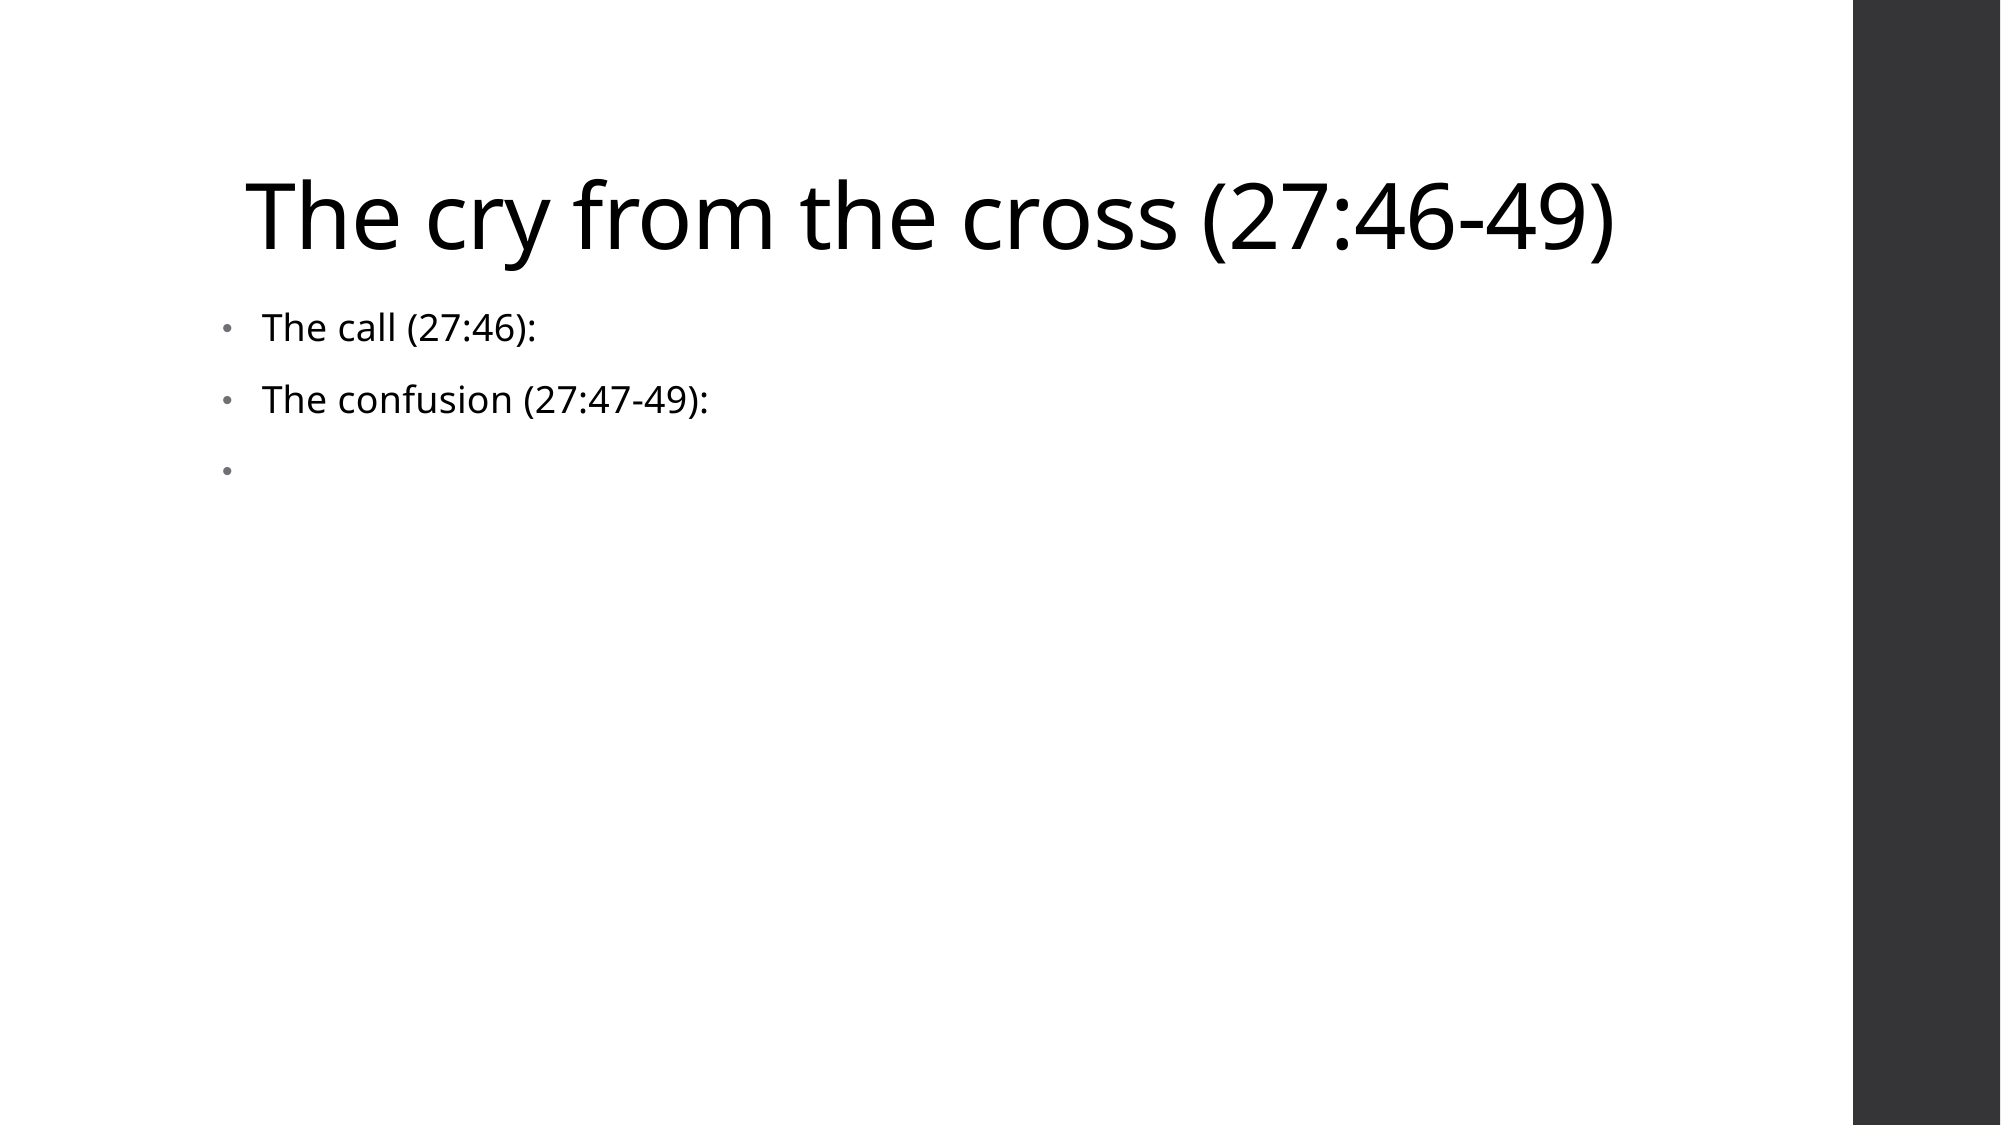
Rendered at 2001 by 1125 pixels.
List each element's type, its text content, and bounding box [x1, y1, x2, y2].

list The call (27:46): The confusion (27:47-49): [206, 299, 1617, 1014]
title The cry from the cross (27:46-49) [206, 60, 1797, 278]
